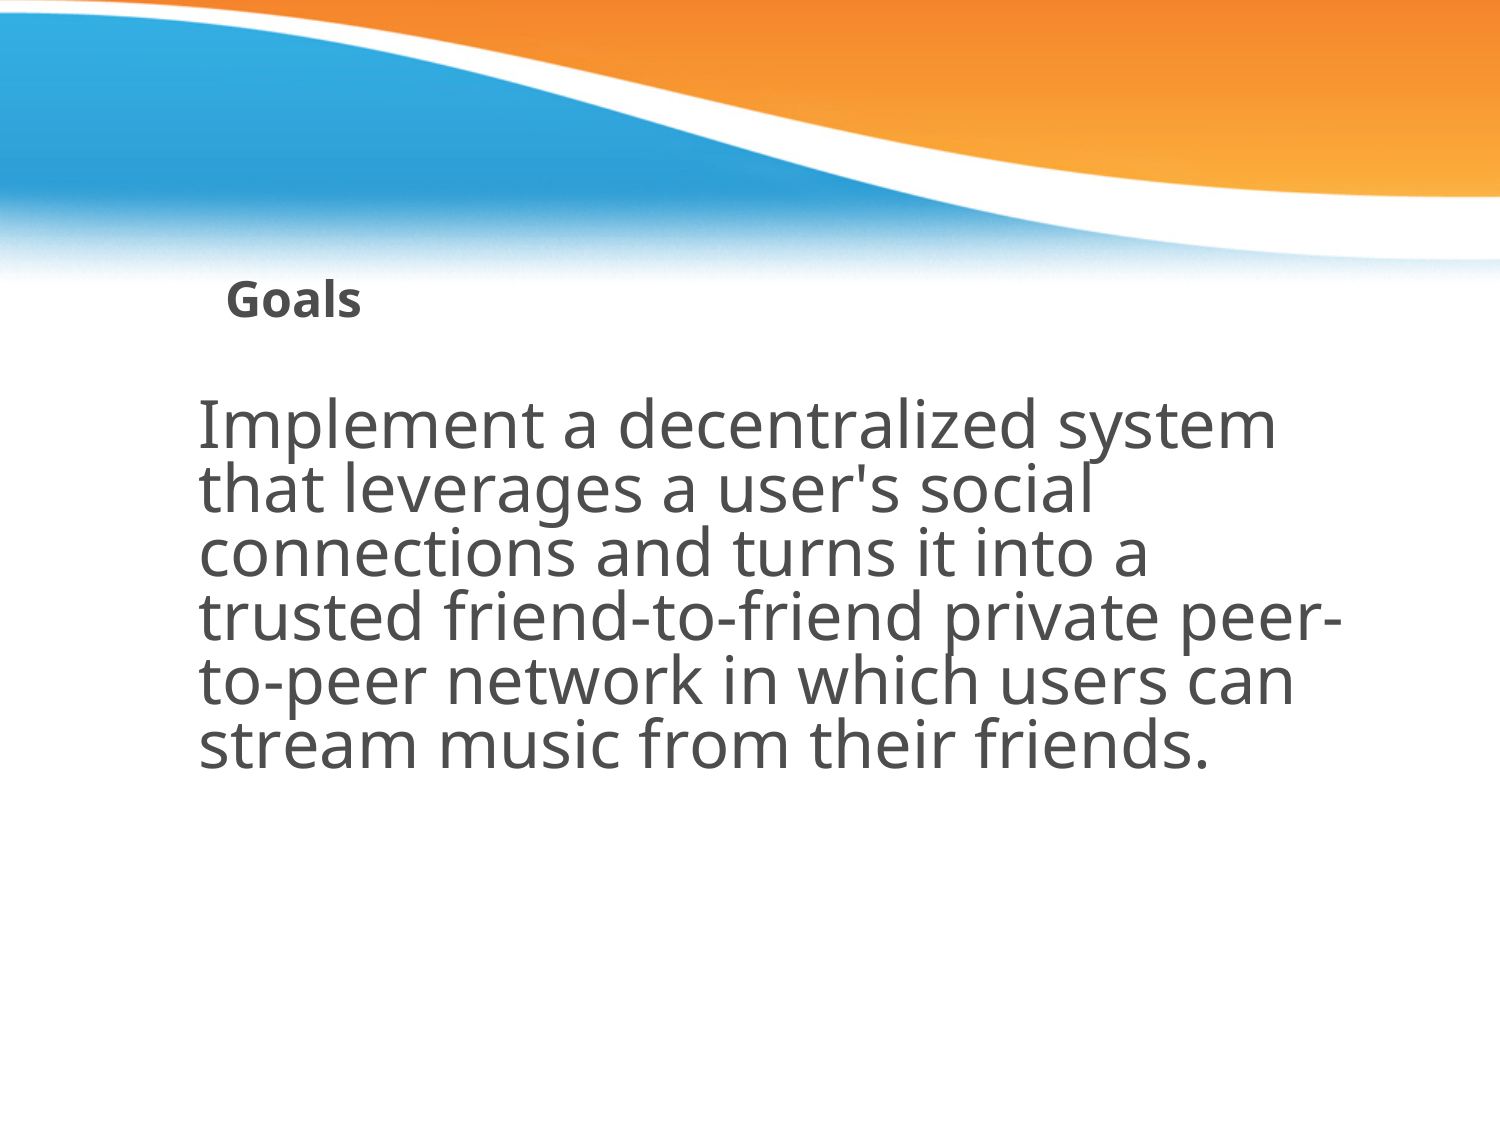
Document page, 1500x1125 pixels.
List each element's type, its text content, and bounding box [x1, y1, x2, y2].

list Implement a decentralized system that leverages a user's social connections and turns it into a trusted friend-to-friend private peer-to-peer network in which users can stream music from their friends. [127, 389, 1381, 931]
title Goals [210, 260, 1373, 389]
picture [0, 0, 1500, 1125]
